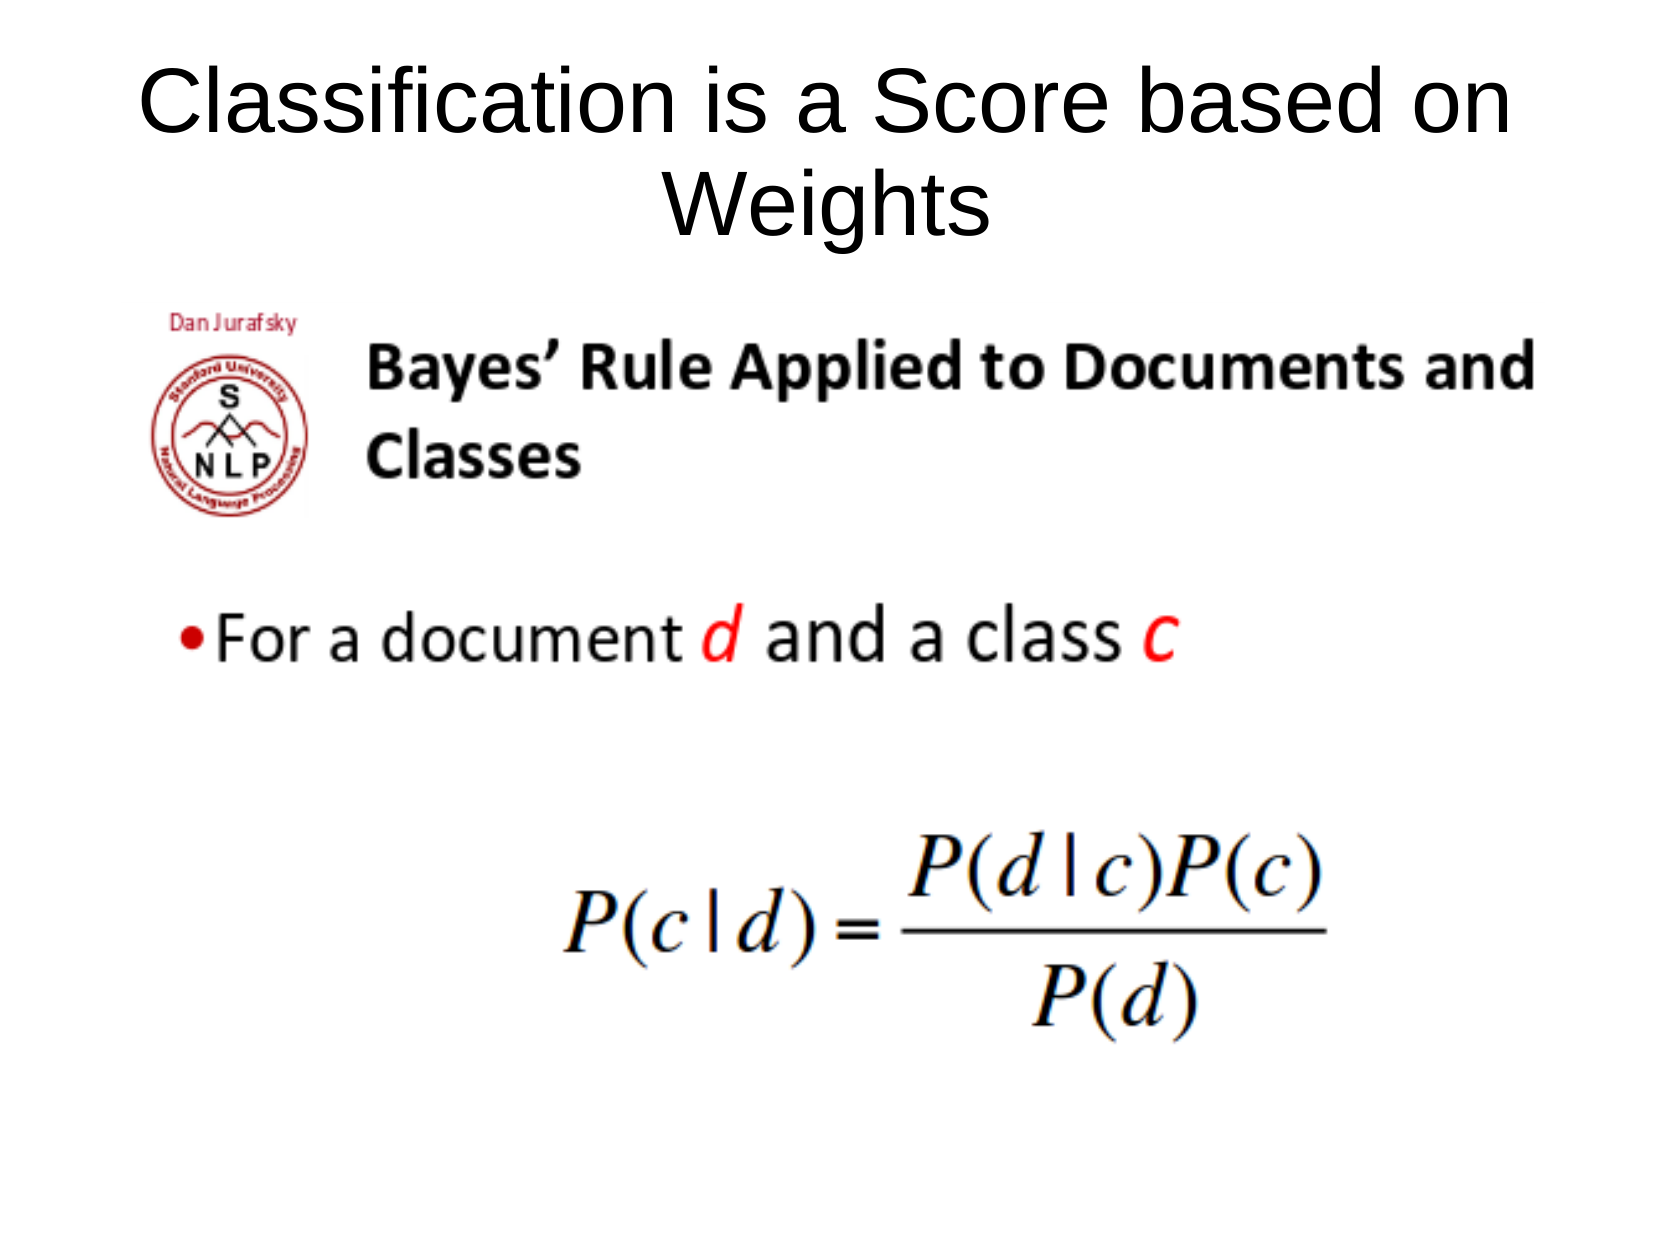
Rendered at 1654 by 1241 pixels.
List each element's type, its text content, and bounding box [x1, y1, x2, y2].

title Classification is a Score based on Weights [82, 46, 1571, 260]
picture [120, 301, 1546, 1081]
